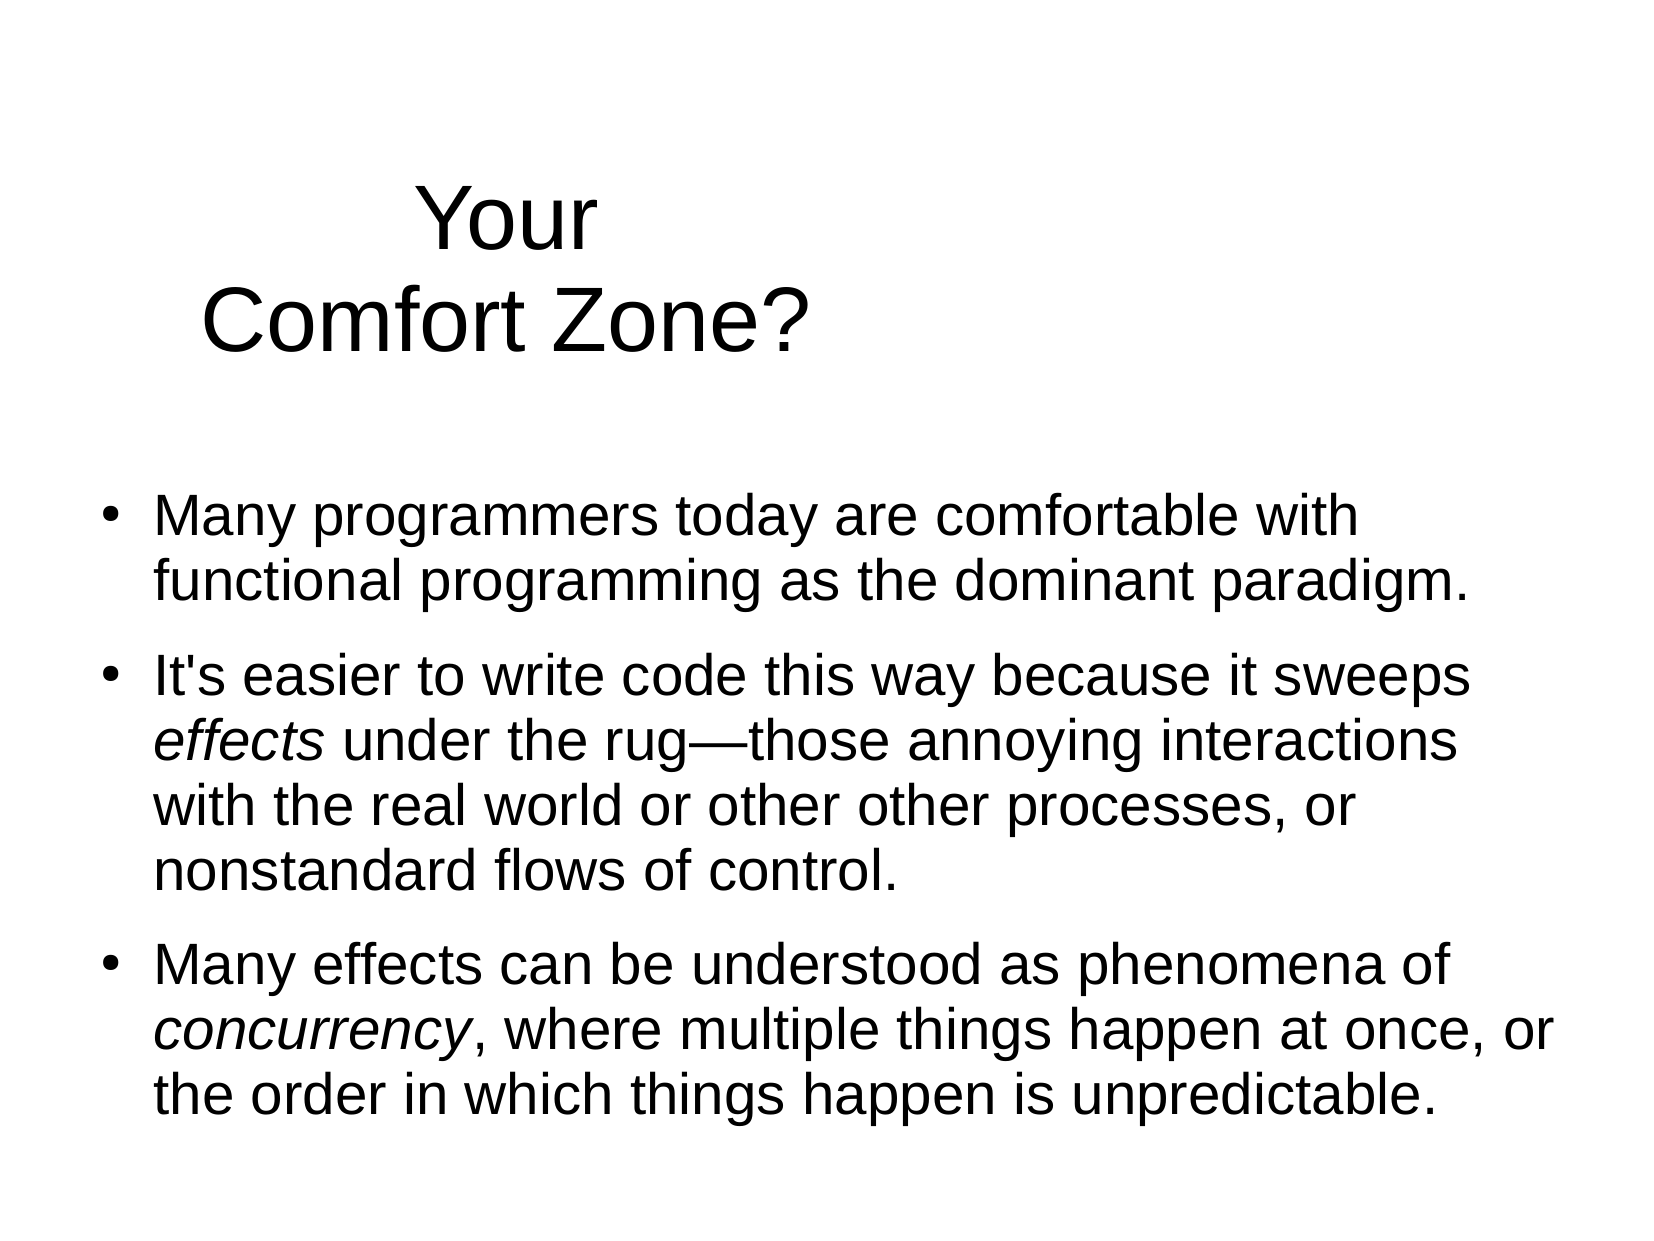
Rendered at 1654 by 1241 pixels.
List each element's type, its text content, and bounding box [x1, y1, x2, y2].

title Your Comfort Zone? [82, 166, 931, 372]
list Many programmers today are comfortable with functional programming as the dominant paradigm. It's easier to write code this way because it sweeps effects under the rug—those annoying interactions with the real world or other other processes, or nonstandard flows of control. Many effects can be understood as phenomena of concurrency, where multiple things happen at once, or the order in which things happen is unpredictable. [82, 482, 1571, 1190]
